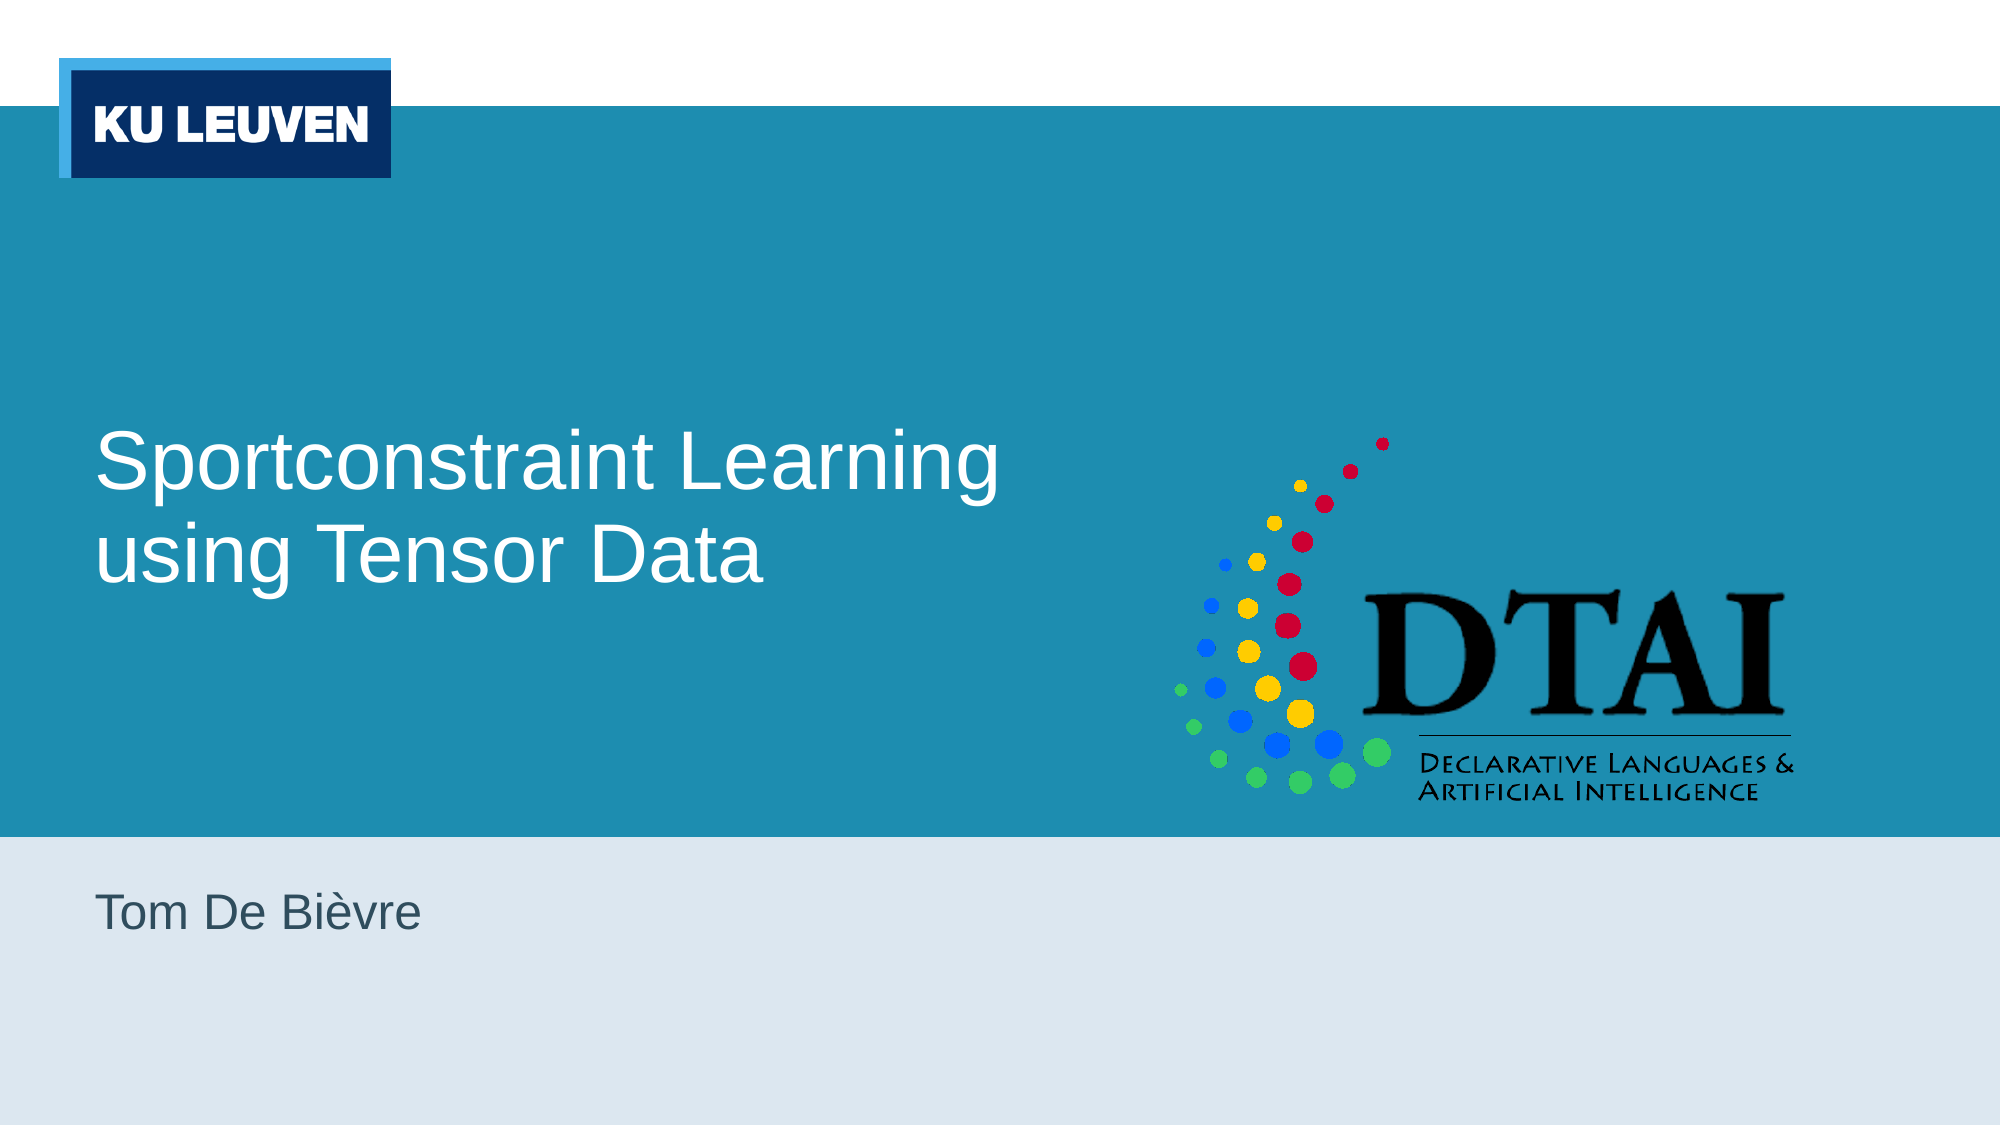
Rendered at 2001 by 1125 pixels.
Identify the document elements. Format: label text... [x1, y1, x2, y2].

title Sportconstraint Learning using Tensor Data [94, 177, 1095, 838]
subtitle Tom De Bièvre [94, 884, 1095, 1005]
picture [1166, 430, 1906, 846]
